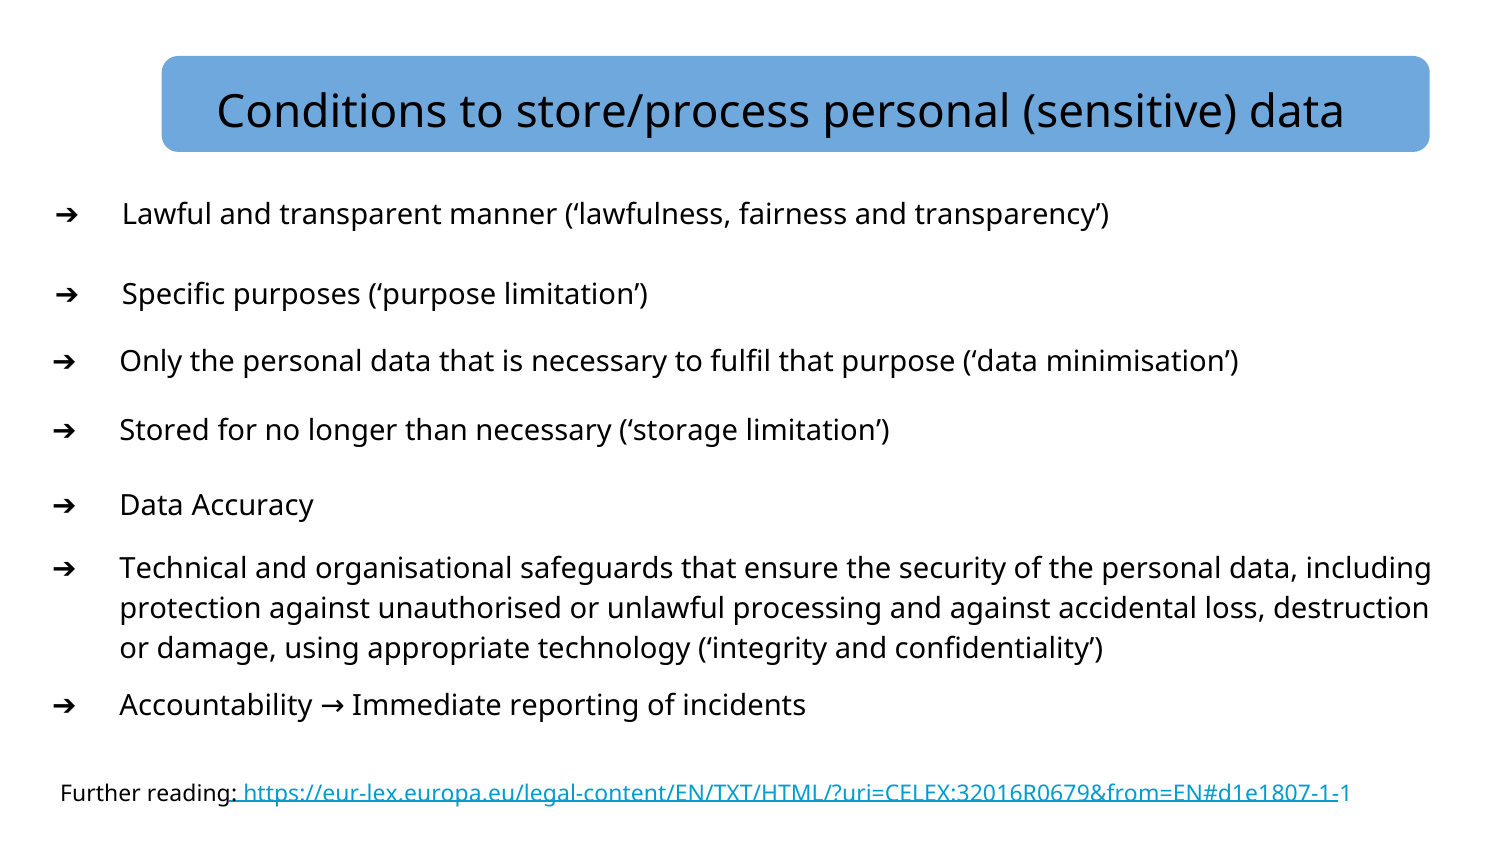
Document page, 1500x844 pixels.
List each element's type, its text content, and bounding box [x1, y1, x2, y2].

text_box Data Accuracy [119, 484, 333, 519]
text_box Lawful and transparent manner (‘lawfulness, fairness and transparency’) [121, 193, 1192, 228]
text_box ➔ [52, 340, 82, 375]
text_box or damage, using appropriate technology (‘integrity and confidentiality’) [119, 627, 1185, 662]
text_box ➔ [52, 546, 82, 582]
text_box [0, 0, 1500, 844]
text_box Further reading: https://eur-lex.europa.eu/legal-content/EN/TXT/HTML/?uri=CELEX:32016R0679&from=EN#d1e1807-1-1 [60, 776, 1455, 804]
text_box Conditions to store/process personal (sensitive) data [216, 78, 1426, 132]
text_box ➔ [52, 409, 82, 444]
text_box ➔ [52, 484, 82, 519]
text_box ➔ [52, 684, 82, 719]
text_box ➔ [54, 193, 84, 228]
text_box Accountability → Immediate reporting of incidents [119, 684, 853, 719]
text_box Technical and organisational safeguards that ensure the security of the personal data, including [119, 546, 1500, 582]
text_box Only the personal data that is necessary to fulfil that purpose (‘data minimisation’) [119, 340, 1338, 375]
text_box ➔ [54, 272, 84, 308]
text_box protection against unauthorised or unlawful processing and against accidental loss, destruction [119, 587, 1500, 622]
text_box Stored for no longer than necessary (‘storage limitation’) [119, 409, 958, 444]
text_box Specific purposes (‘purpose limitation’) [121, 272, 697, 308]
